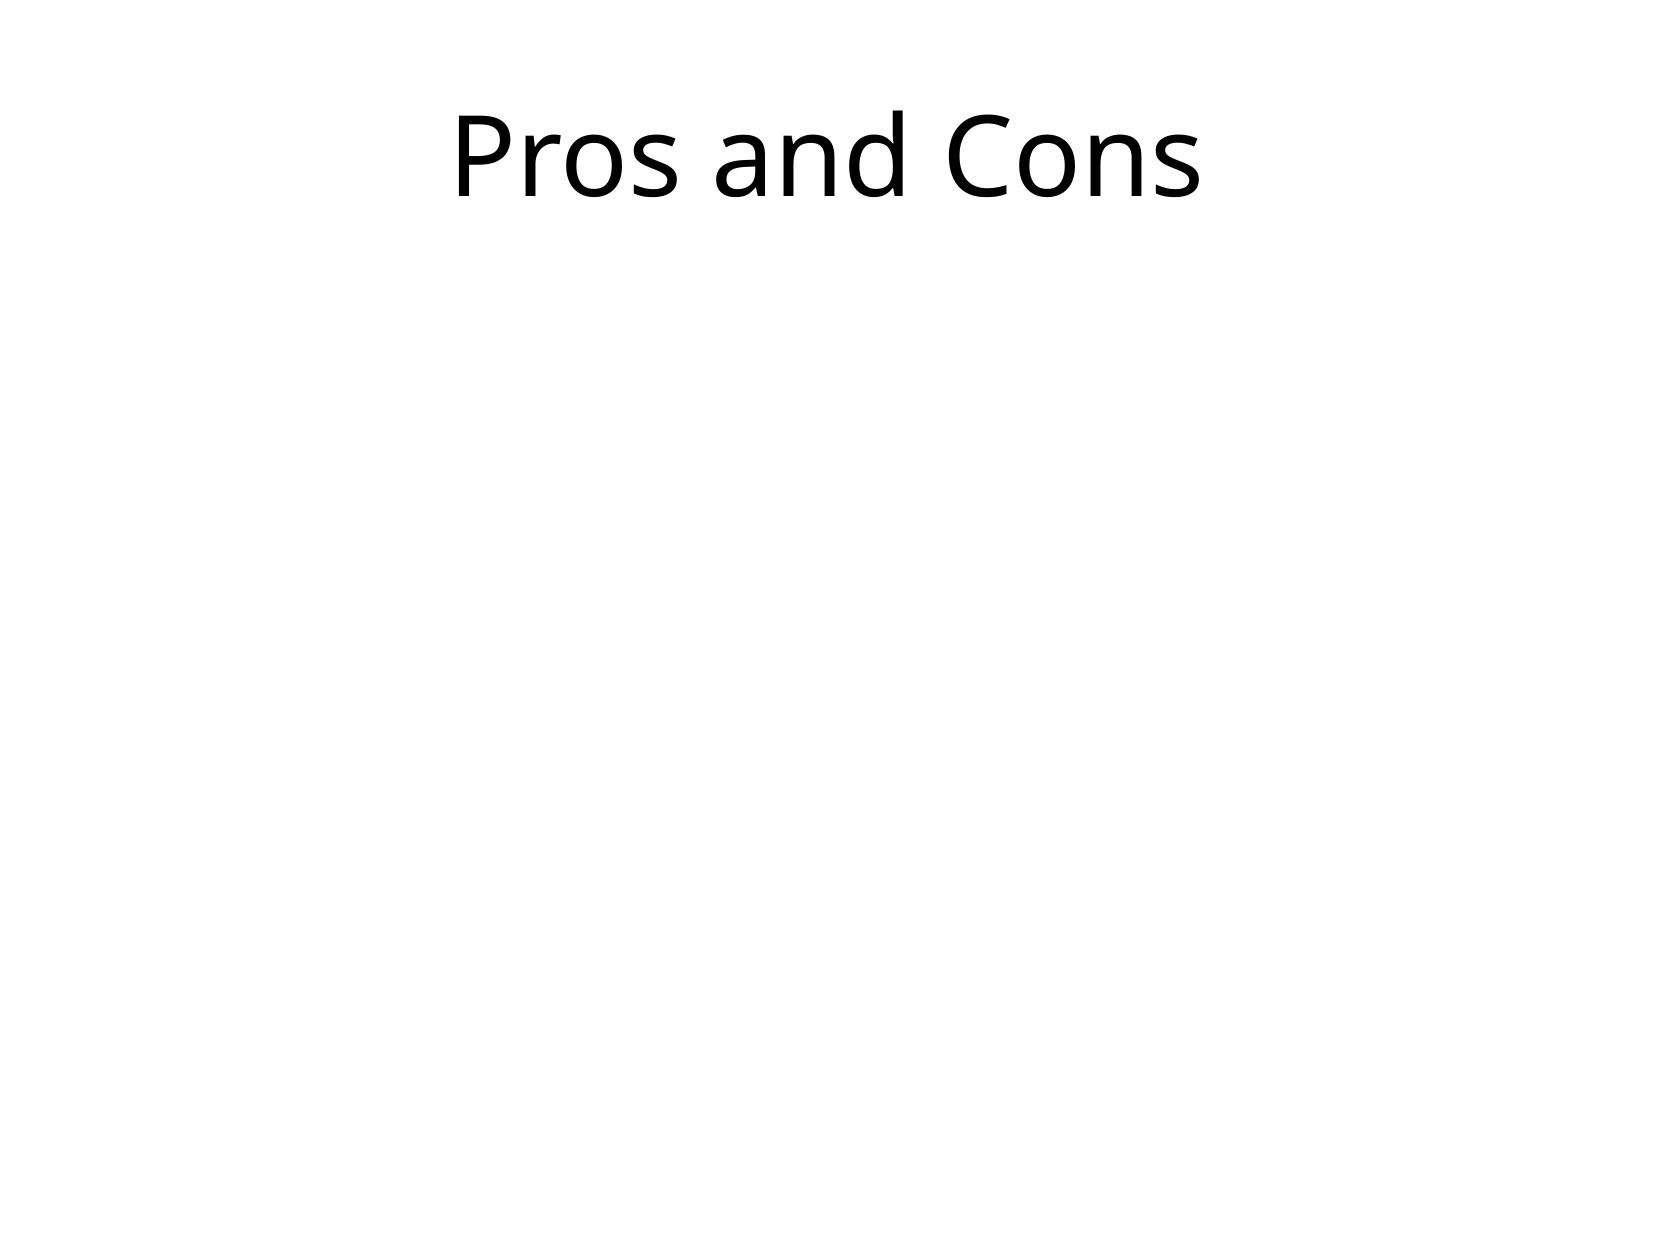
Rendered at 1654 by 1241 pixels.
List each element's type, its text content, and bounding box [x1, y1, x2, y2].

title Pros and Cons [82, 49, 1571, 257]
